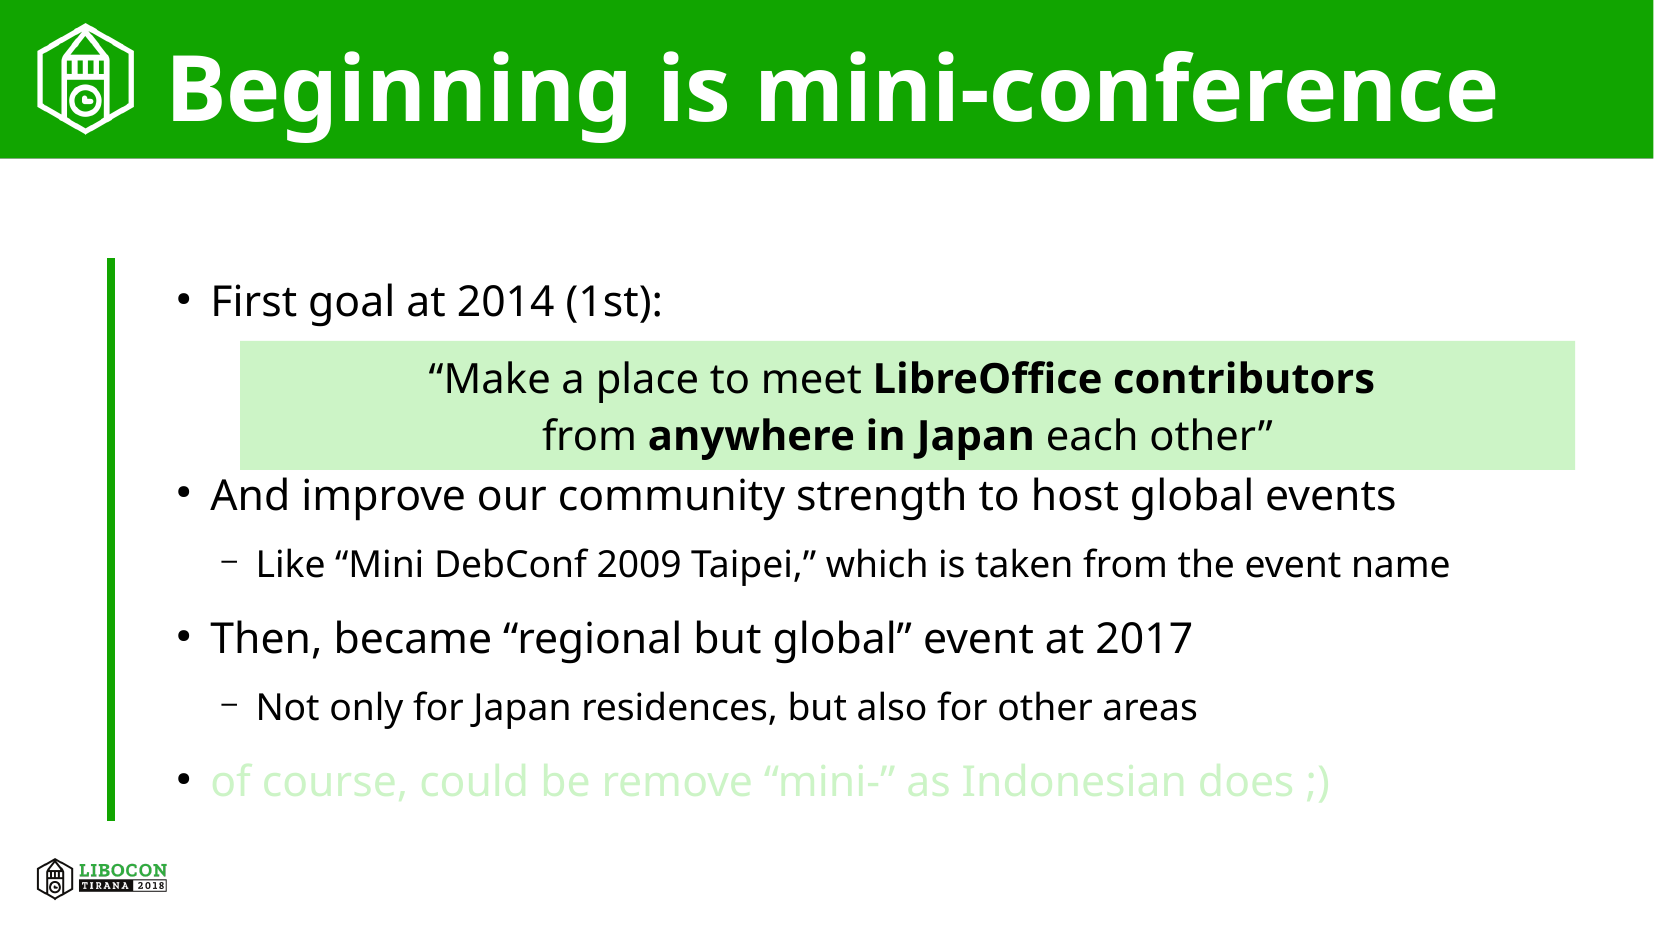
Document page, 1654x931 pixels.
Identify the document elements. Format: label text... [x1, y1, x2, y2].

picture [0, 0, 1654, 930]
list First goal at 2014 (1st): And improve our community strength to host global events Like “Mini DebConf 2009 Taipei,” which is taken from the event name Then, became “regional but global” event at 2017 Not only for Japan residences, but also for other areas of course, could be remove “mini-” as Indonesian does ;) [165, 270, 1571, 811]
text_box “Make a place to meet LibreOffice contributors from anywhere in Japan each other” [240, 340, 1576, 457]
title Beginning is mini-conference [165, 31, 1571, 142]
